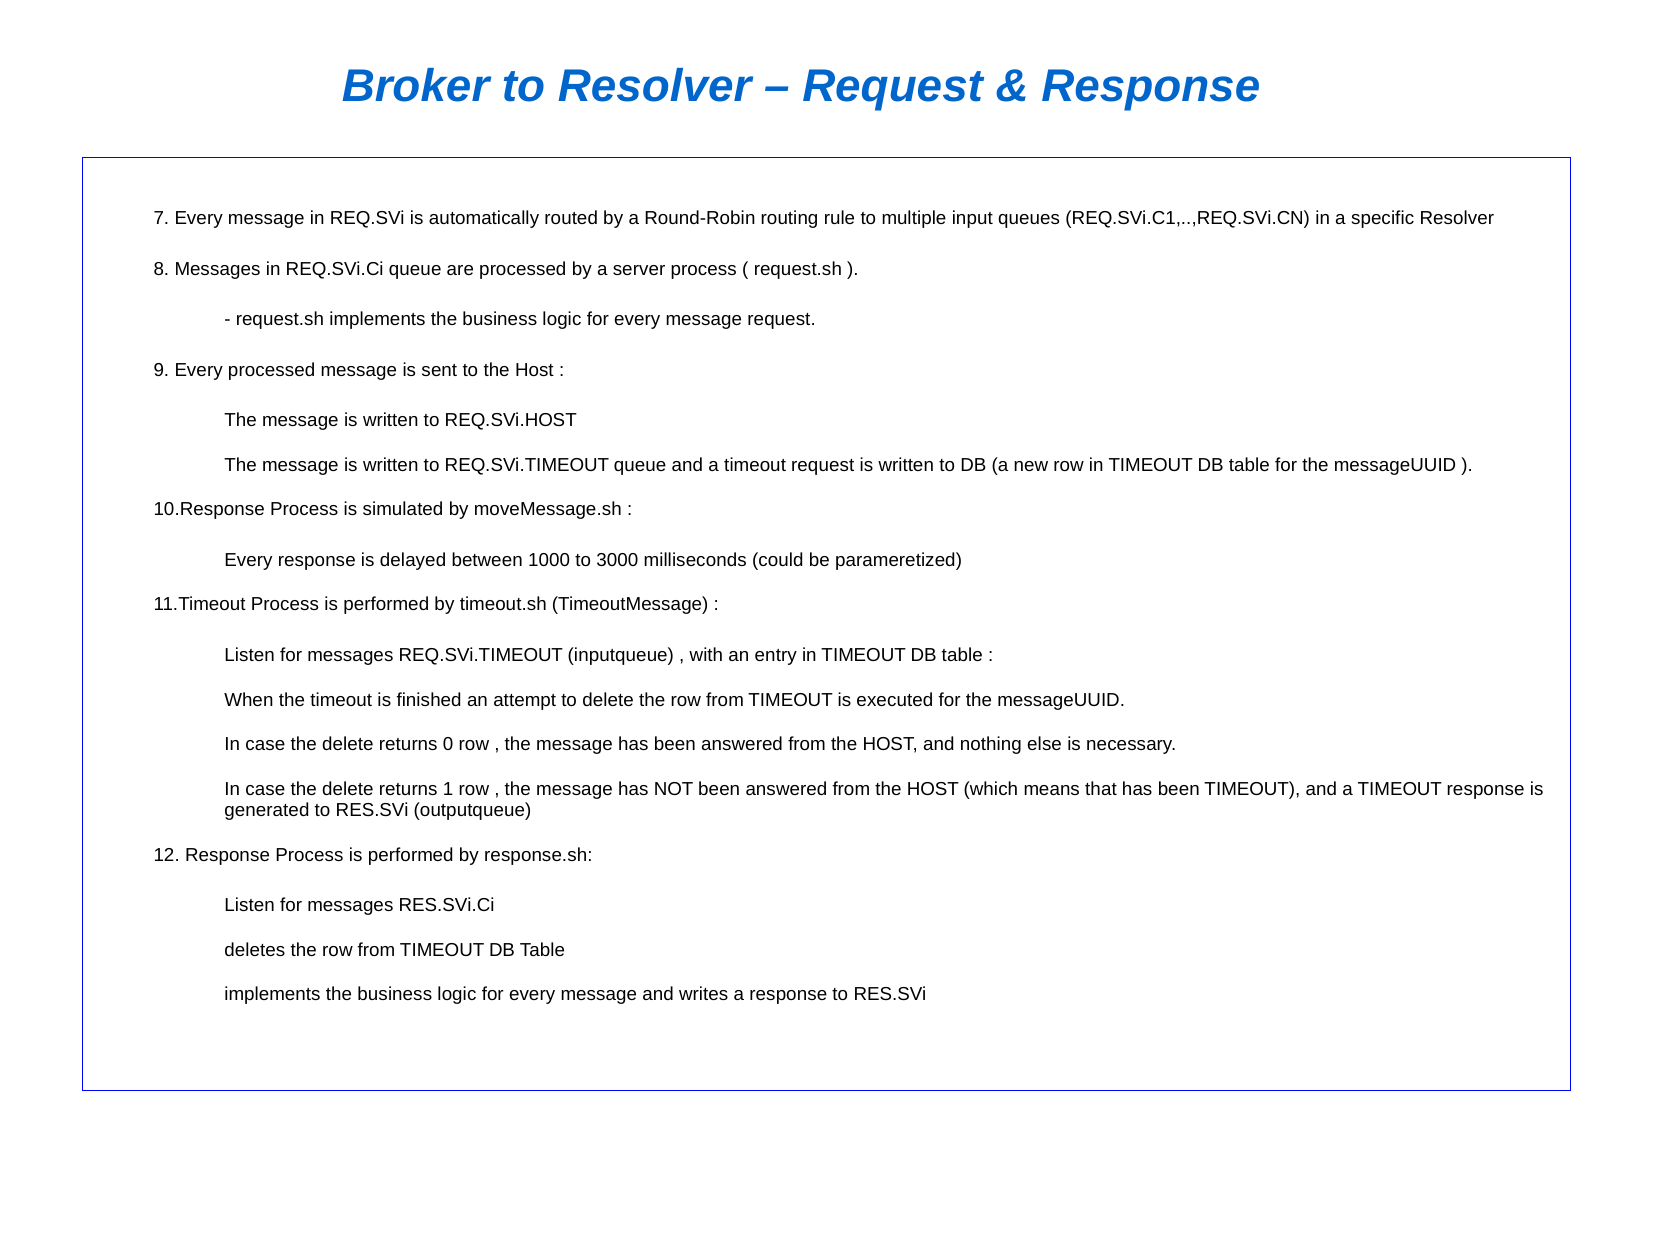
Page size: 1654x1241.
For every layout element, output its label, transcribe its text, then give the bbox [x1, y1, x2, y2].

list 7. Every message in REQ.SVi is automatically routed by a Round-Robin routing rule to multiple input queues (REQ.SVi.C1,..,REQ.SVi.CN) in a specific Resolver 8. Messages in REQ.SVi.Ci queue are processed by a server process ( request.sh ). - request.sh implements the business logic for every message request. 9. Every processed message is sent to the Host : The message is written to REQ.SVi.HOST The message is written to REQ.SVi.TIMEOUT queue and a timeout request is written to DB (a new row in TIMEOUT DB table for the messageUUID ). 10.Response Process is simulated by moveMessage.sh : Every response is delayed between 1000 to 3000 milliseconds (could be parameretized) 11.Timeout Process is performed by timeout.sh (TimeoutMessage) : Listen for messages REQ.SVi.TIMEOUT (inputqueue) , with an entry in TIMEOUT DB table : When the timeout is finished an attempt to delete the row from TIMEOUT is executed for the messageUUID. In case the delete returns 0 row , the message has been answered from the HOST, and nothing else is necessary. In case the delete returns 1 row , the message has NOT been answered from the HOST (which means that has been TIMEOUT), and a TIMEOUT response is generated to RES.SVi (outputqueue) 12. Response Process is performed by response.sh: Listen for messages RES.SVi.Ci deletes the row from TIMEOUT DB Table implements the business logic for every message and writes a response to RES.SVi [82, 157, 1571, 1091]
text_box Broker to Resolver – Request & Response [272, 52, 1343, 172]
